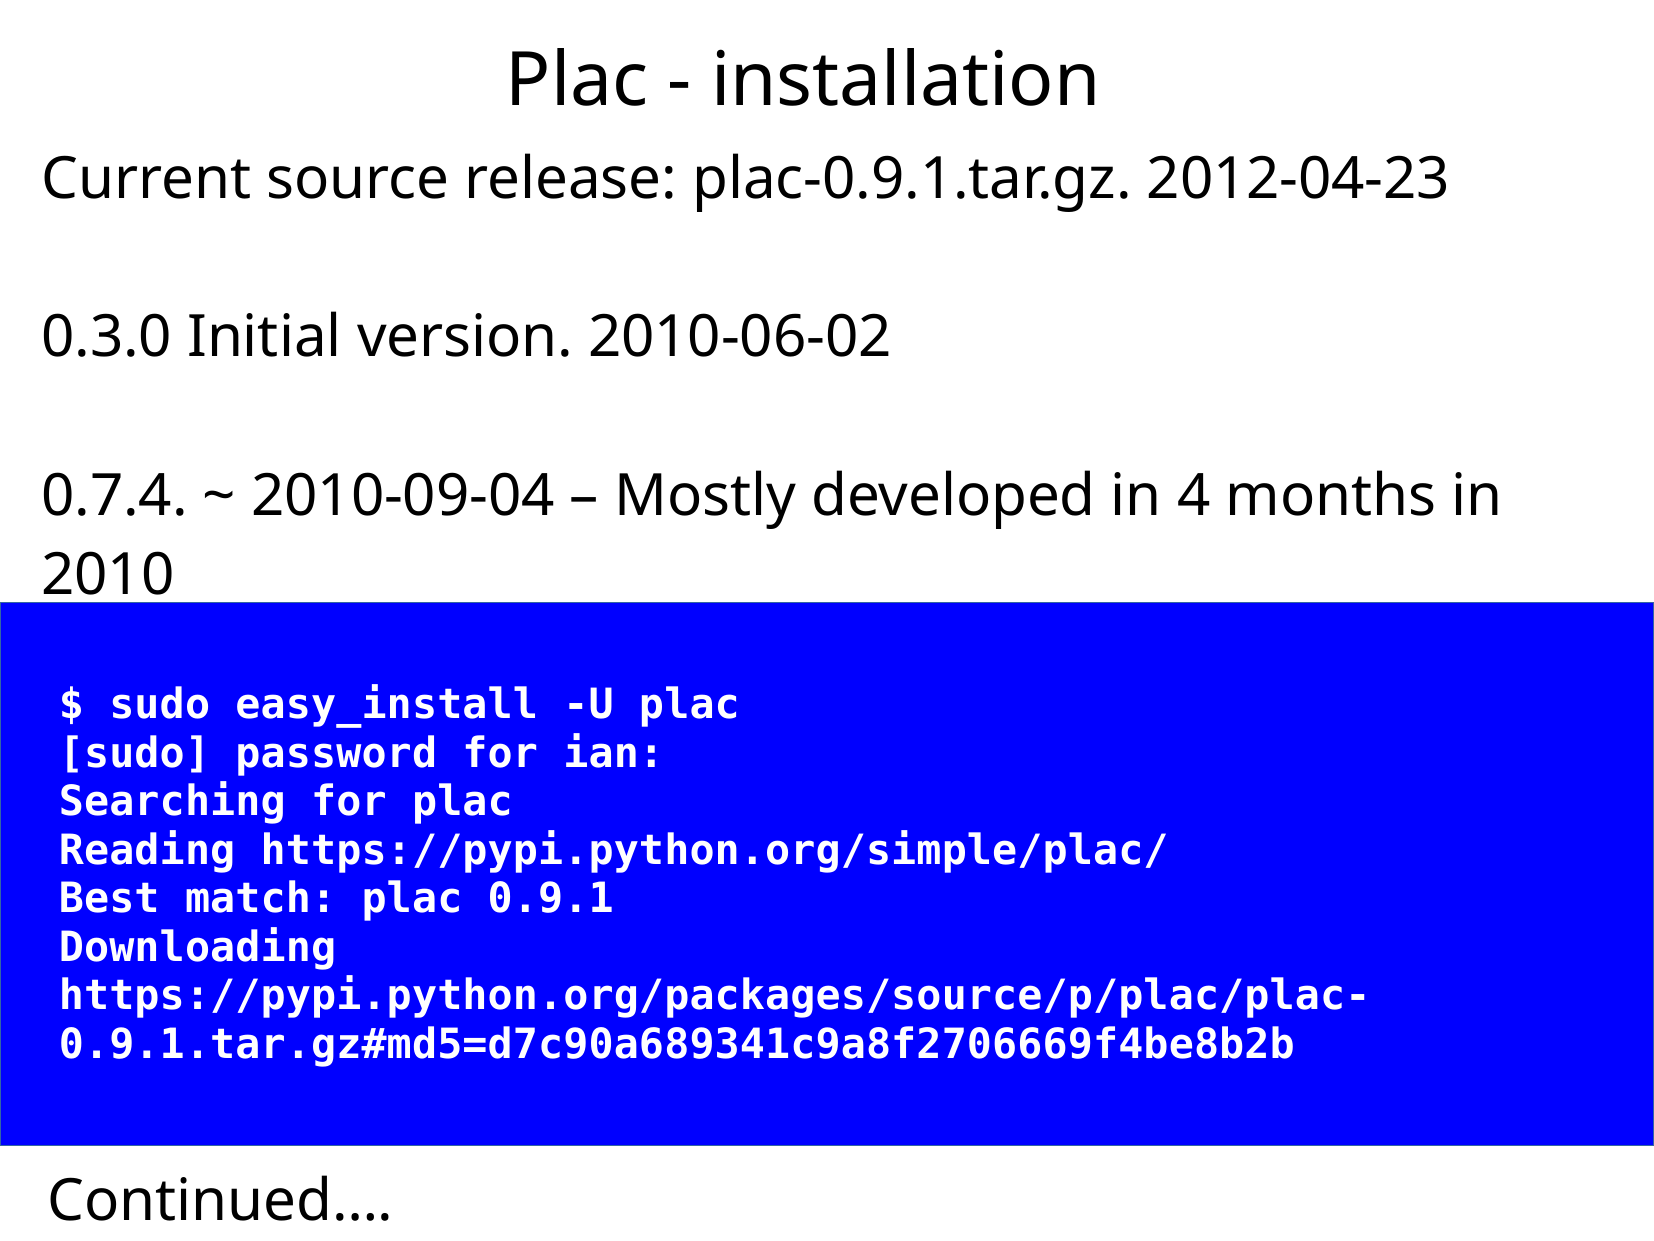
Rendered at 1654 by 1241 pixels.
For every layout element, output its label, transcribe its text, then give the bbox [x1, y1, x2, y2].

title Plac - installation [59, 35, 1548, 118]
text_box $ sudo easy_install -U plac [sudo] password for ian: Searching for plac Reading https://pypi.python.org/simple/plac/ Best match: plac 0.9.1 Downloading https://pypi.python.org/packages/source/p/plac/plac-0.9.1.tar.gz#md5=d7c90a689341c9a8f2706669f4be8b2b [0, 602, 1654, 1146]
subtitle Current source release: plac-0.9.1.tar.gz. 2012-04-23 0.3.0 Initial version. 2010-06-02 0.7.4. ~ 2010-09-04 – Mostly developed in 4 months in 2010 Installation: easy_install -U plac [41, 135, 1613, 602]
text_box Continued…. [47, 1158, 1619, 1241]
